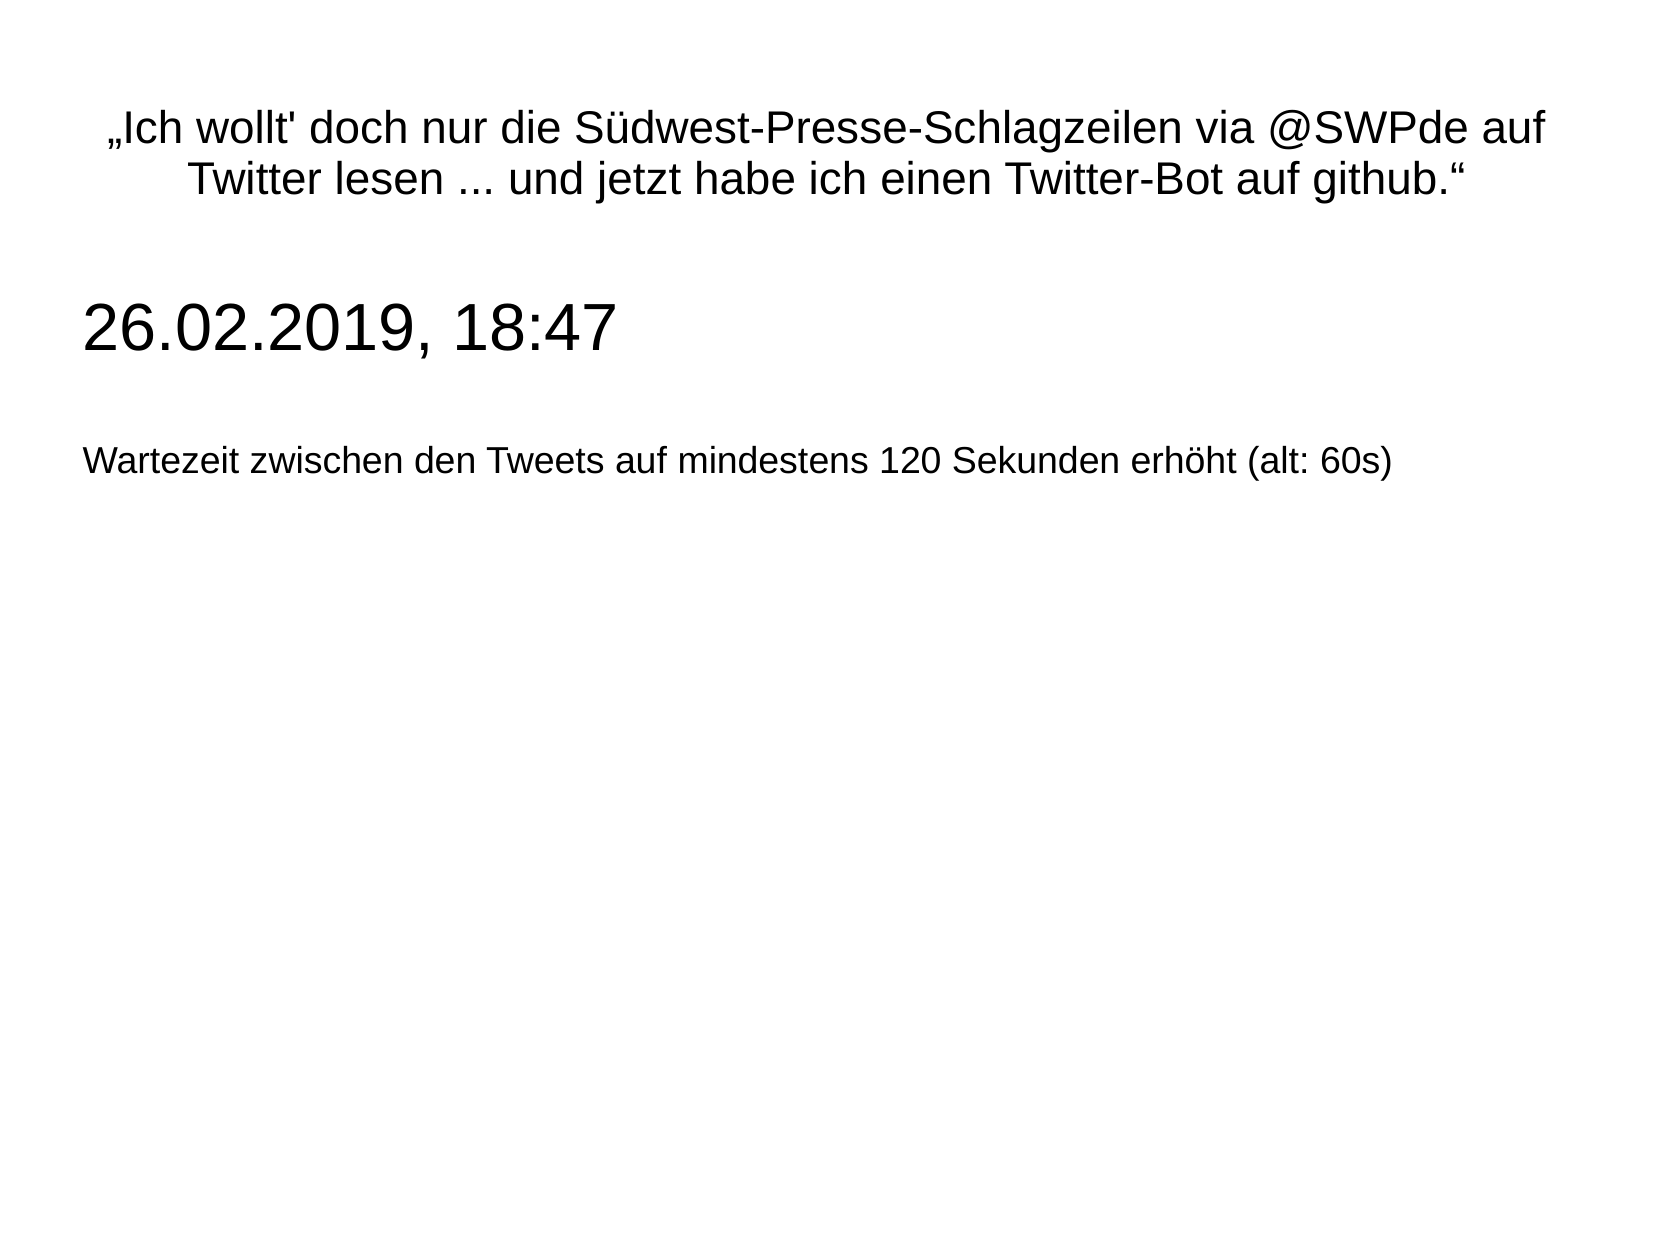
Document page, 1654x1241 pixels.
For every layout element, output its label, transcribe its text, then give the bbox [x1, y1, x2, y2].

subtitle 26.02.2019, 18:47 Wartezeit zwischen den Tweets auf mindestens 120 Sekunden erhöht (alt: 60s) [82, 290, 1571, 1010]
title „Ich wollt' doch nur die Südwest-Presse-Schlagzeilen via @SWPde auf Twitter lesen ... und jetzt habe ich einen Twitter-Bot auf github.“ [82, 49, 1571, 257]
